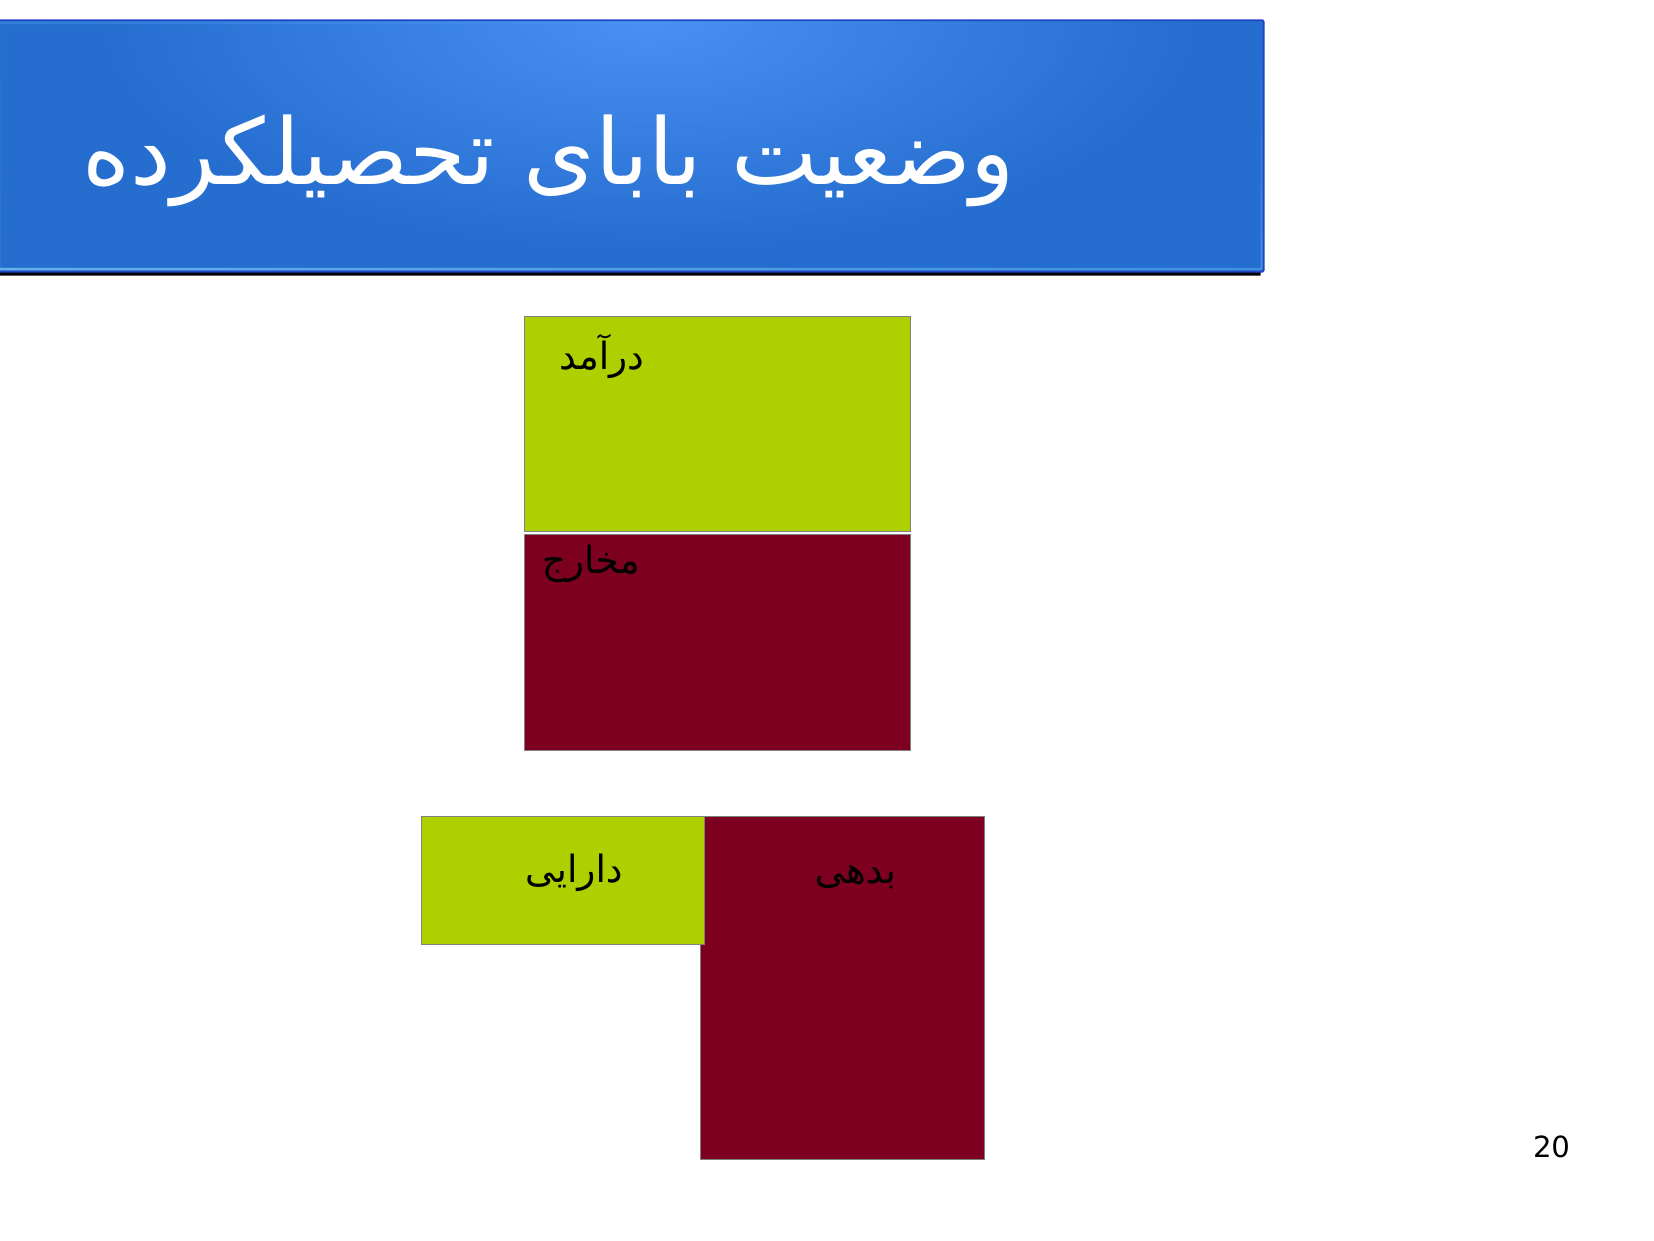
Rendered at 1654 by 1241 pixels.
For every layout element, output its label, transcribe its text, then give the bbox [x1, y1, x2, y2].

text_box دارایی [510, 839, 638, 899]
text_box [524, 316, 911, 532]
text_box مخارج [527, 531, 655, 590]
text_box درآمد [544, 327, 659, 387]
text_box [421, 816, 985, 1160]
title وضعیت بابای تحصیلکرده [82, 49, 1250, 257]
text_box [524, 534, 911, 751]
text_box بدهی [799, 841, 911, 900]
